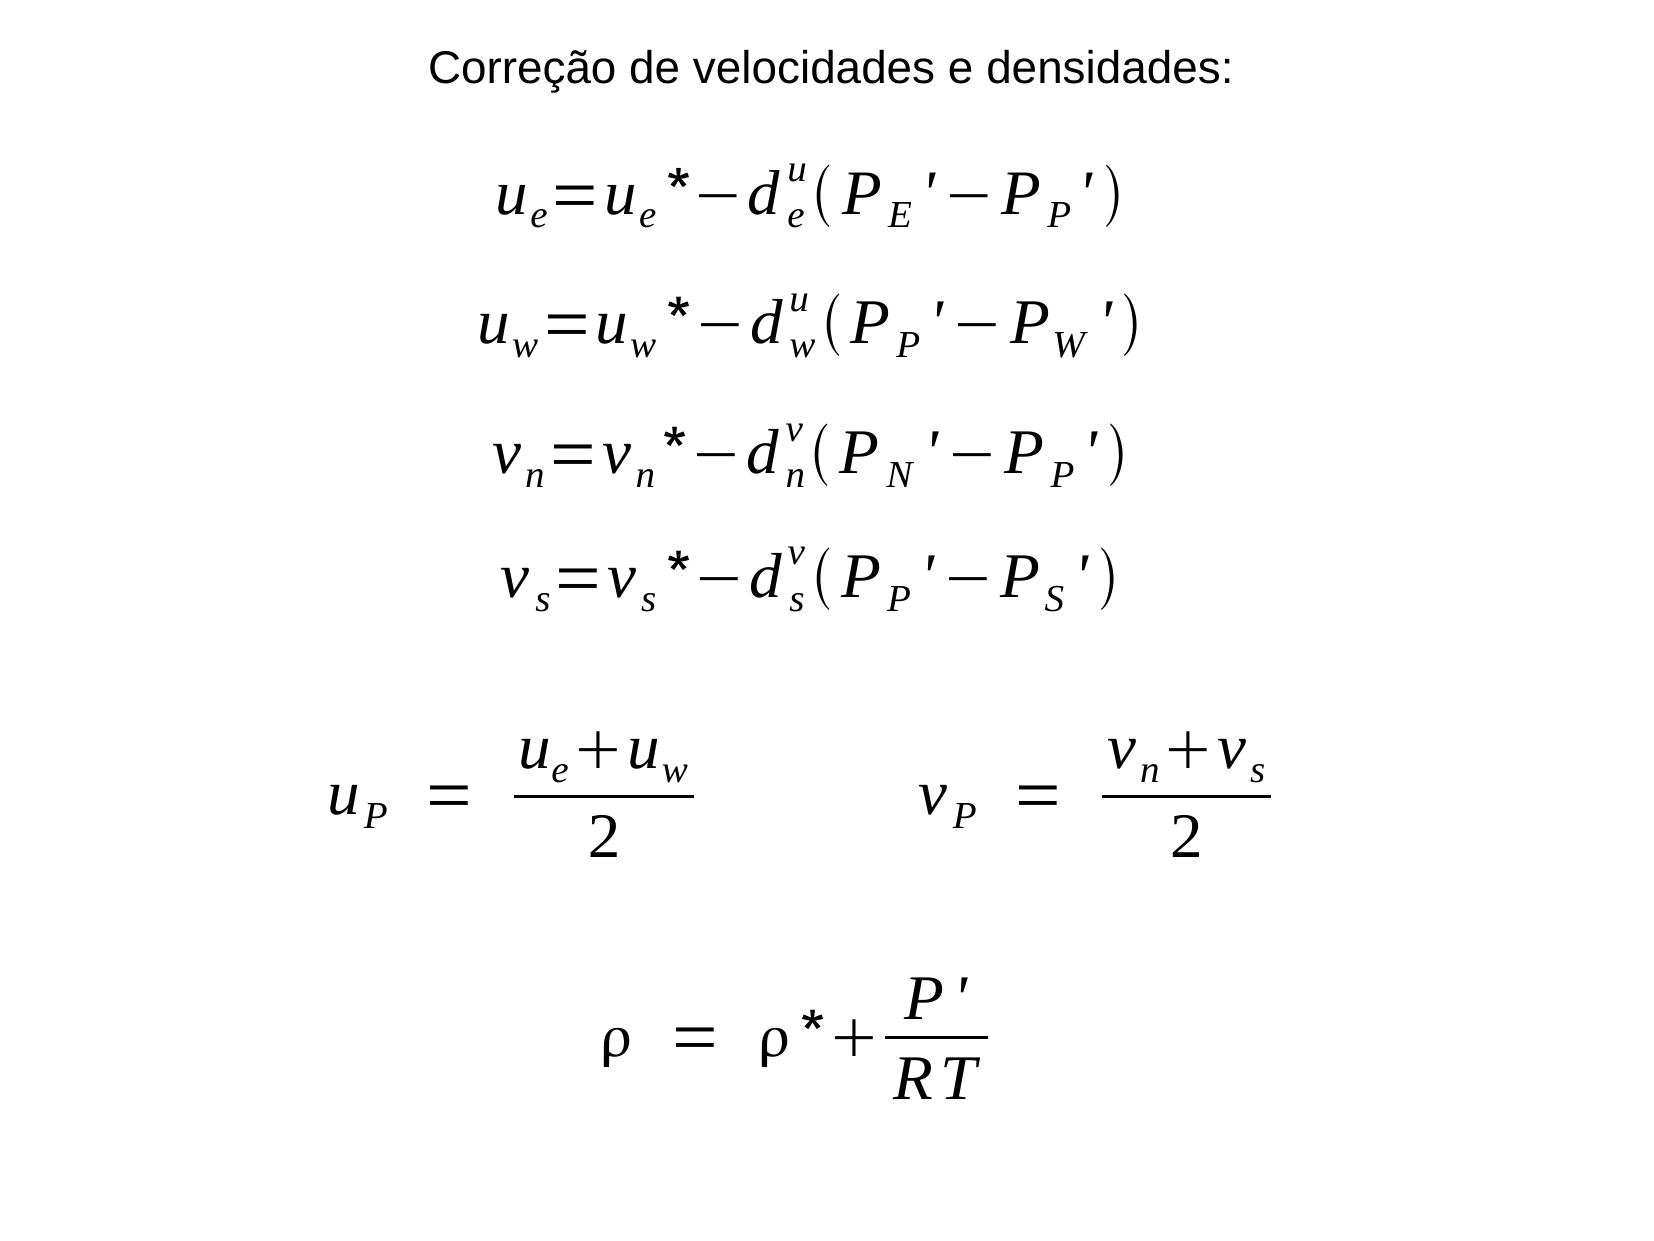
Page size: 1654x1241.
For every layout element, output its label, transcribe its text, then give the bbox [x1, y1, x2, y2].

text_box Correção de velocidades e densidades: [413, 34, 1234, 101]
chart [319, 711, 703, 872]
chart [469, 277, 1148, 367]
chart [492, 531, 1125, 621]
chart [484, 407, 1134, 497]
chart [590, 962, 998, 1113]
chart [487, 147, 1130, 237]
chart [910, 711, 1280, 872]
